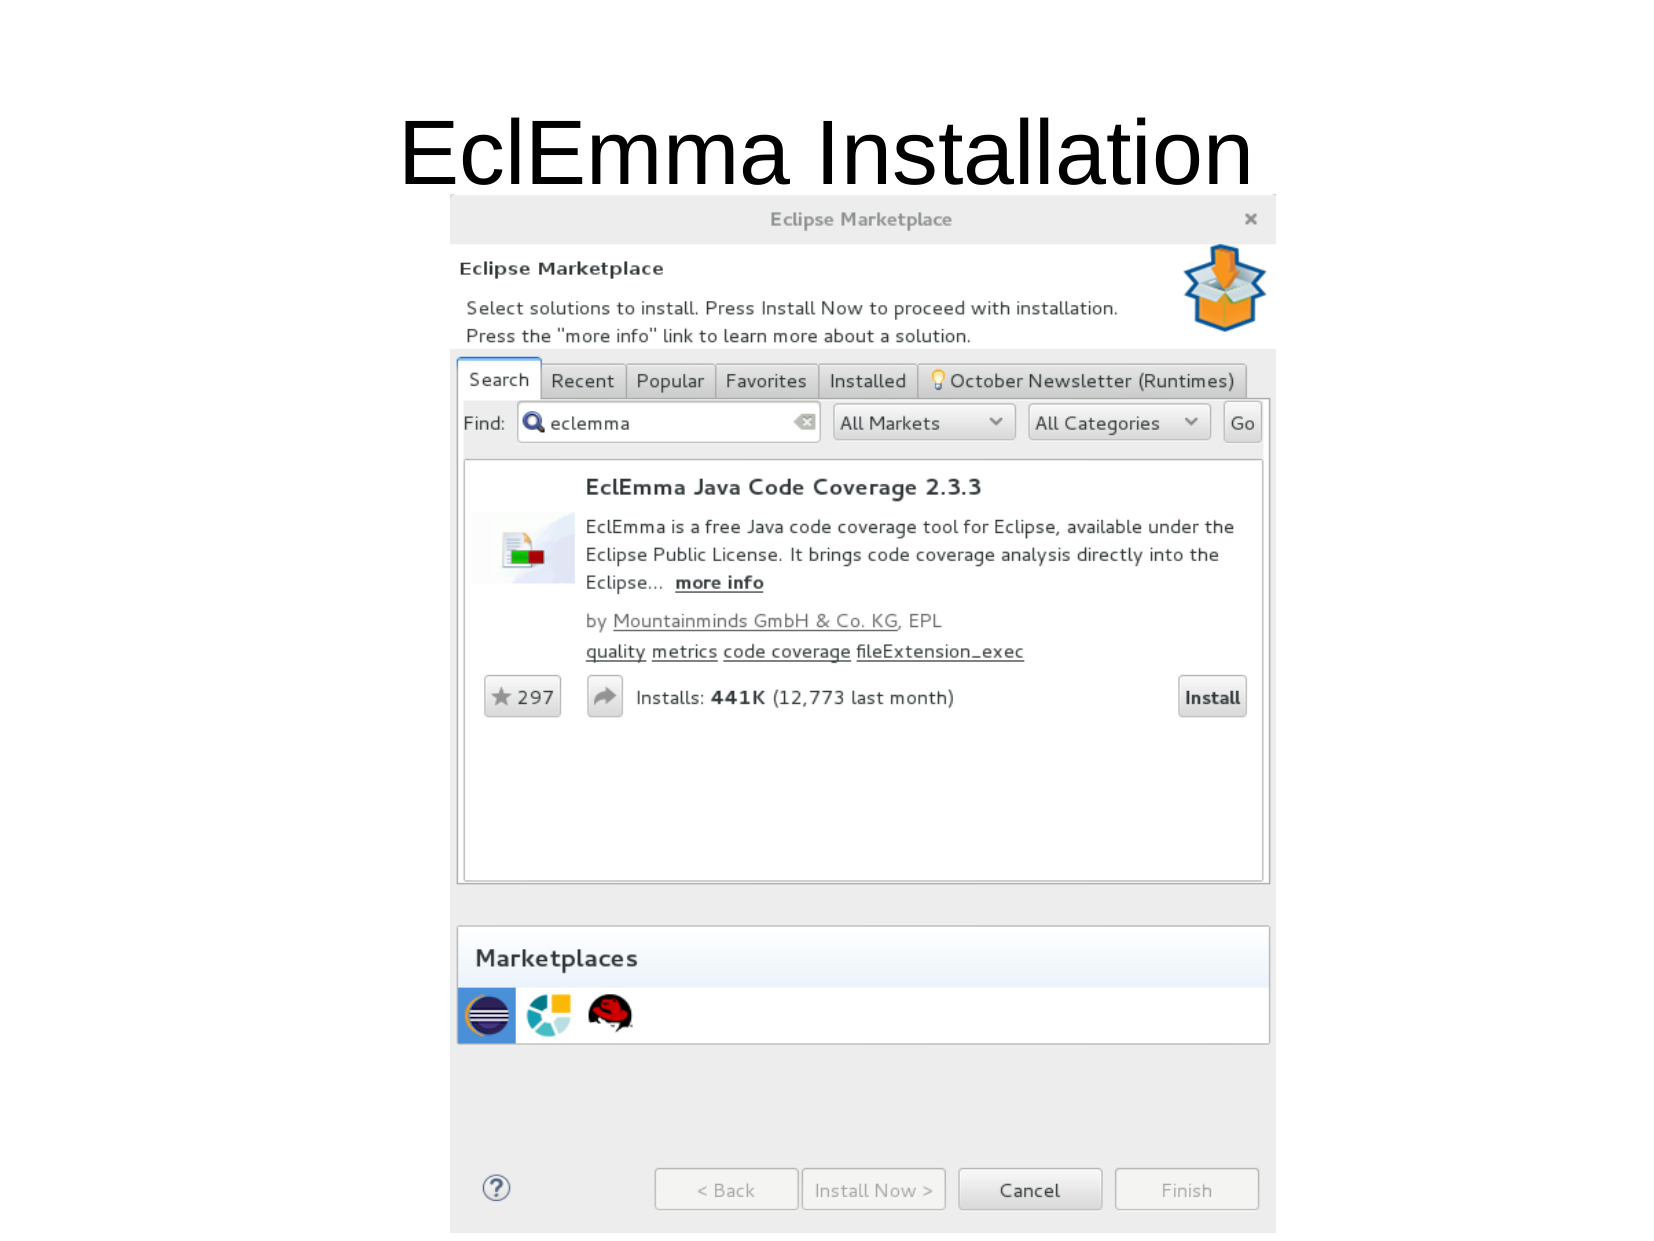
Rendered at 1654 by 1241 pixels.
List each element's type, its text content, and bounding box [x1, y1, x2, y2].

title EclEmma Installation [82, 49, 1571, 257]
picture [450, 194, 1276, 1233]
